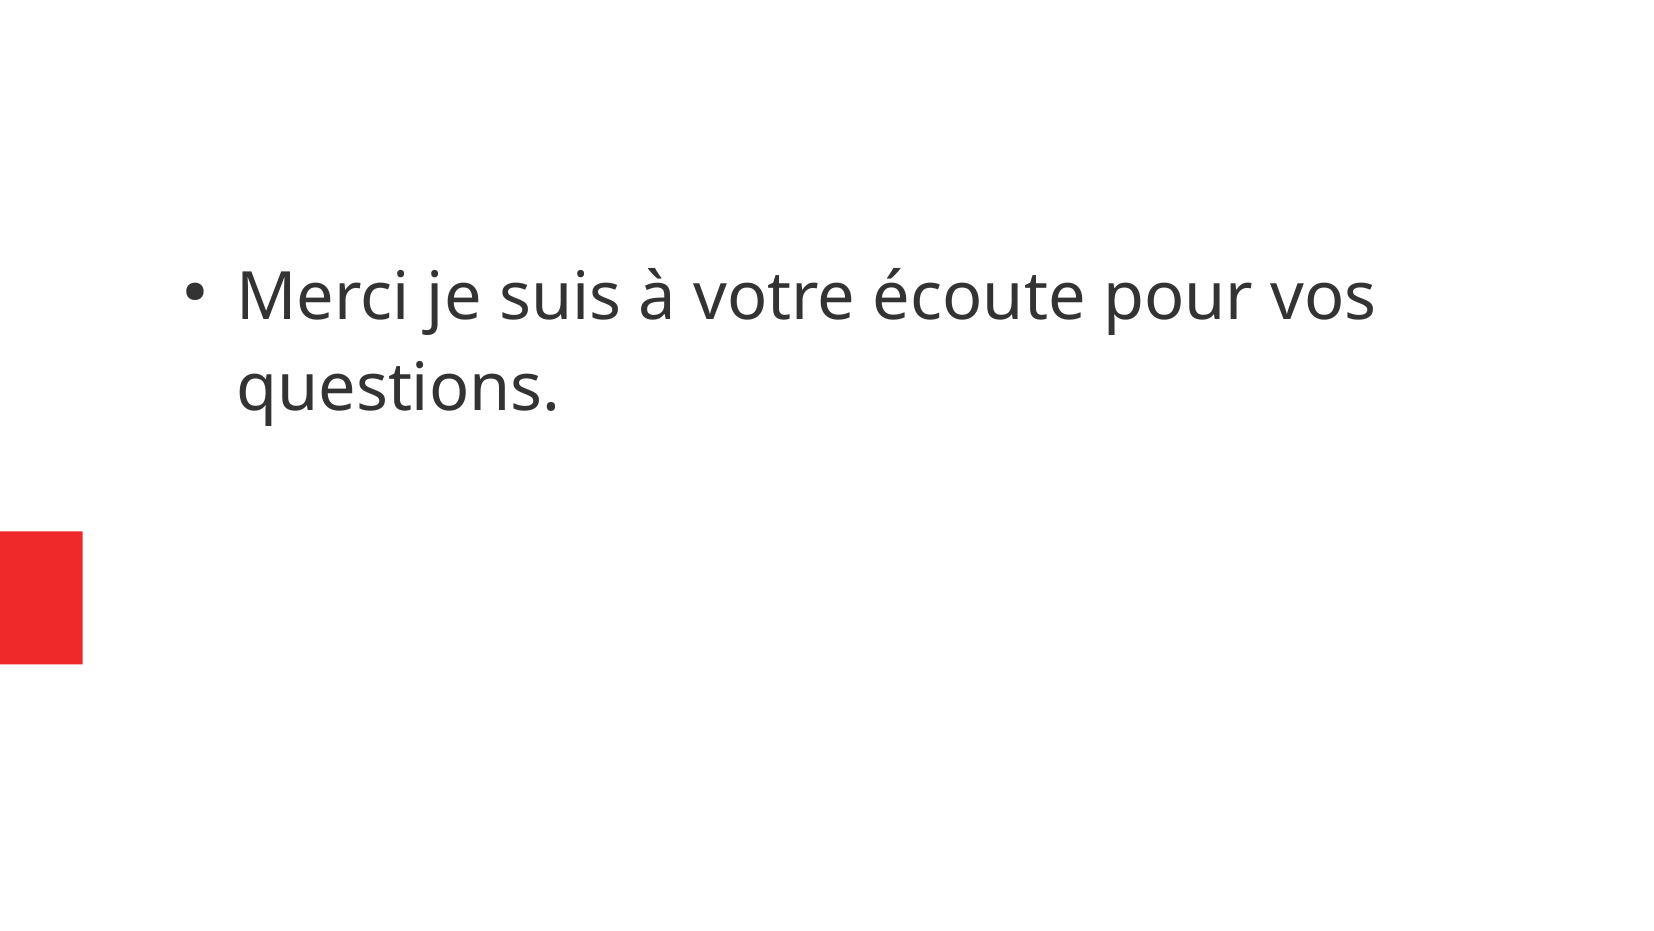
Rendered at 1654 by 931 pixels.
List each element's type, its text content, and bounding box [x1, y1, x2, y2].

list Merci je suis à votre écoute pour vos questions. [165, 248, 1571, 851]
